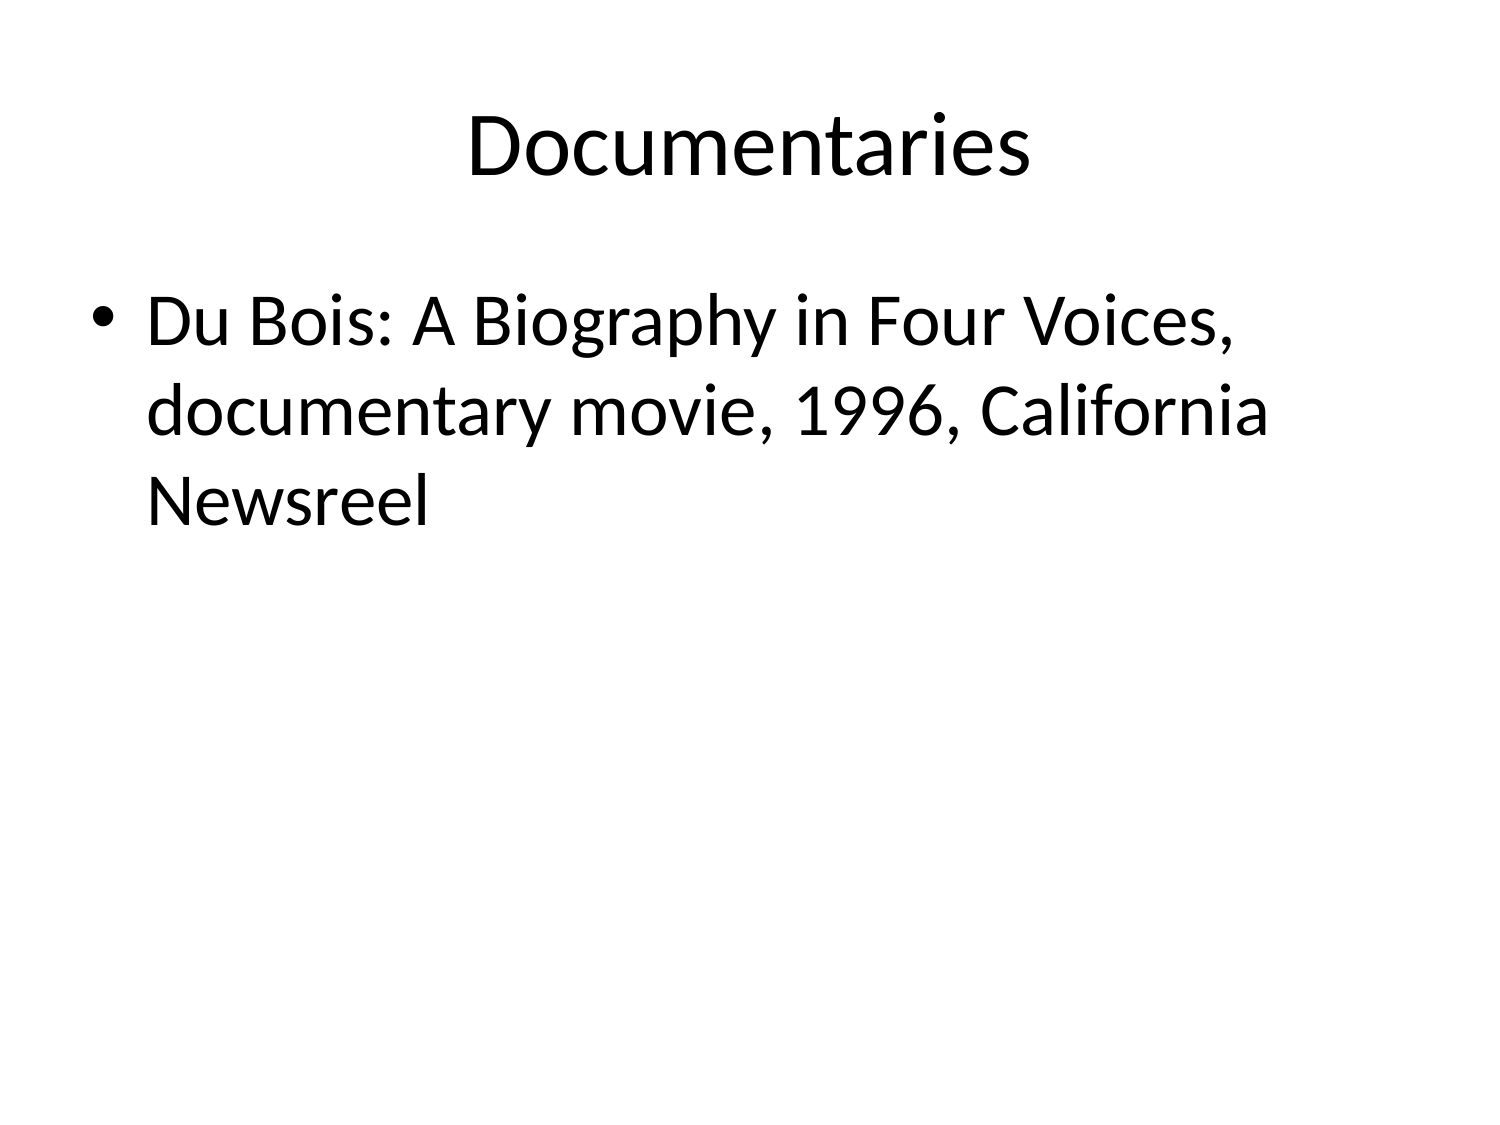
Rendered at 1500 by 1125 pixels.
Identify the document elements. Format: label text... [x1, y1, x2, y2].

list Du Bois: A Biography in Four Voices, documentary movie, 1996, California Newsreel [75, 262, 1425, 1005]
title Documentaries [75, 45, 1425, 233]
